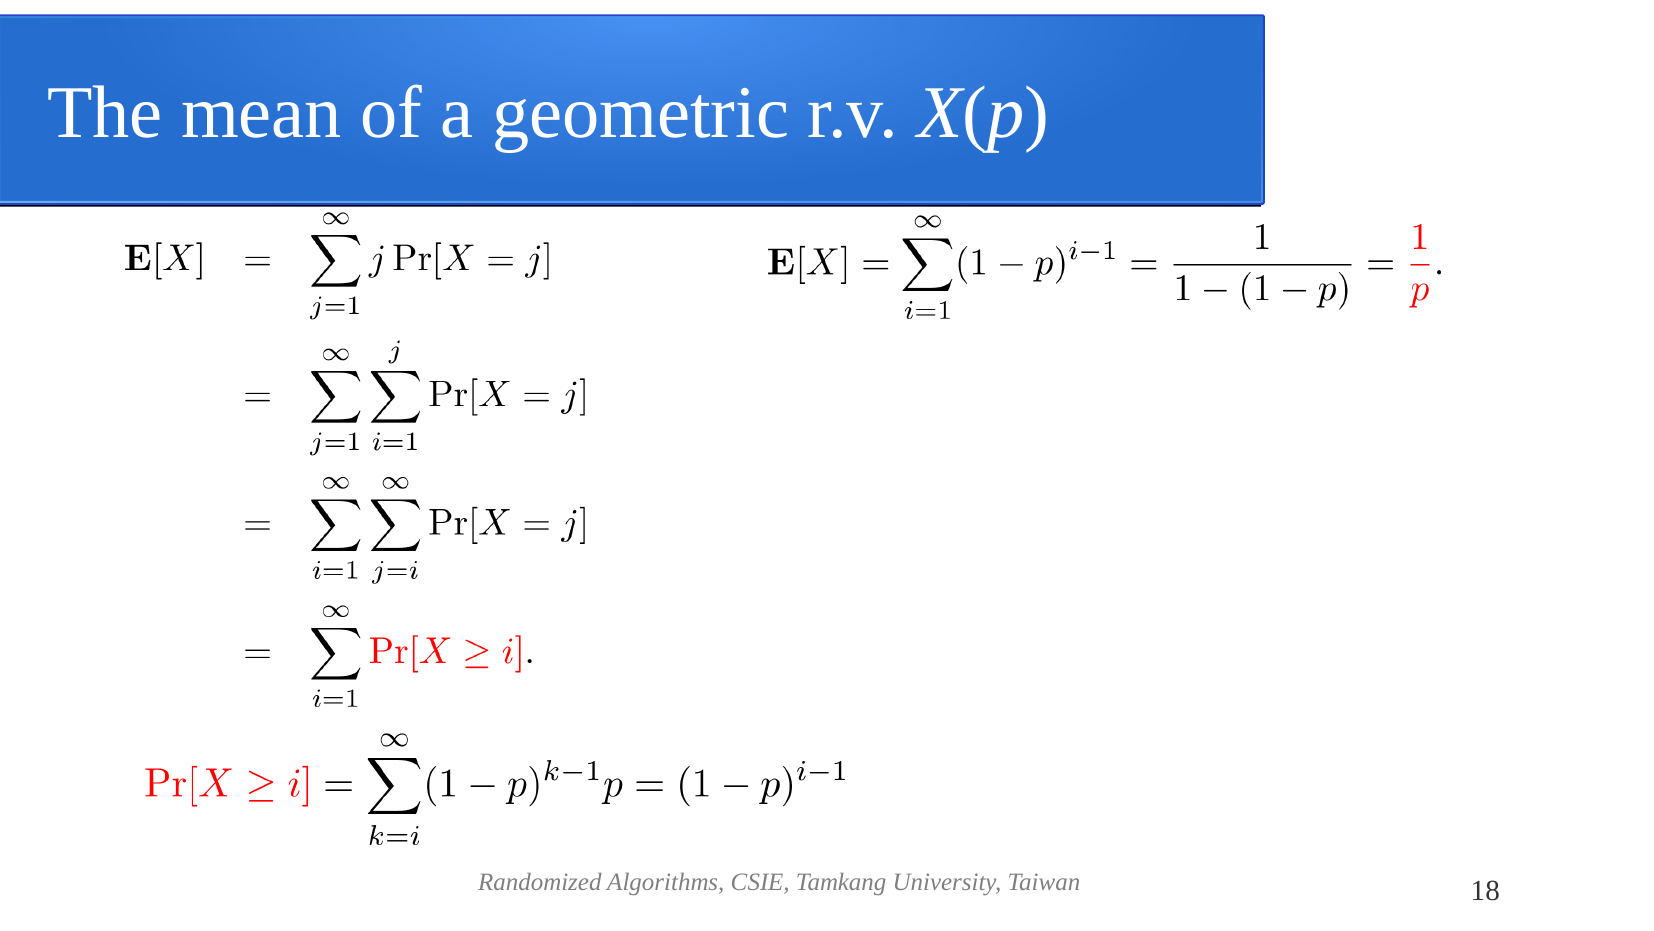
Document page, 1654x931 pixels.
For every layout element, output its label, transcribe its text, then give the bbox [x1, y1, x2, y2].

picture [125, 212, 585, 707]
title The mean of a geometric r.v. X(p) [47, 35, 1199, 189]
picture [768, 215, 1441, 319]
picture [145, 733, 845, 845]
